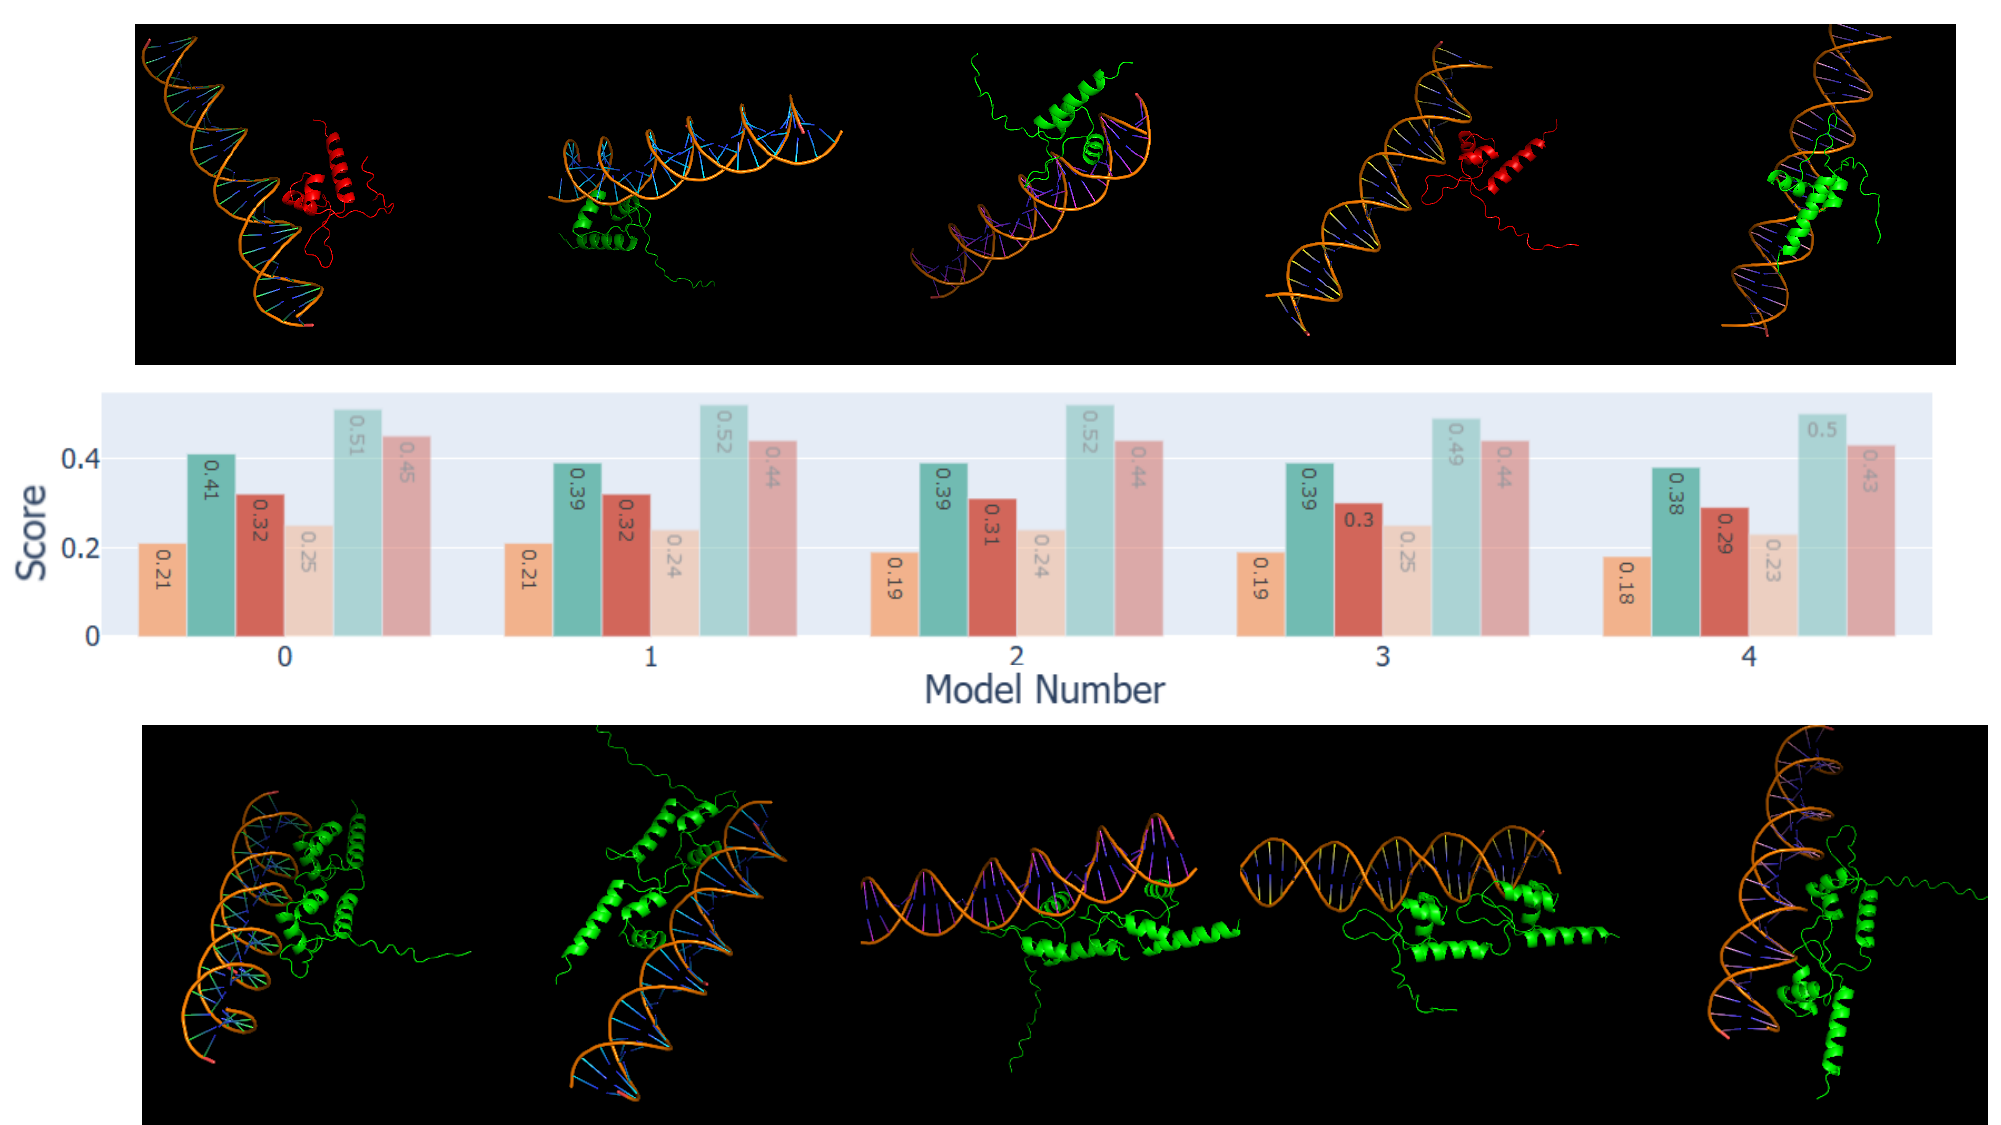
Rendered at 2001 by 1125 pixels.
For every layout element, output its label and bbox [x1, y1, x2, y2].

picture [142, 725, 1988, 1125]
picture [0, 392, 1956, 718]
picture [135, 24, 1956, 365]
